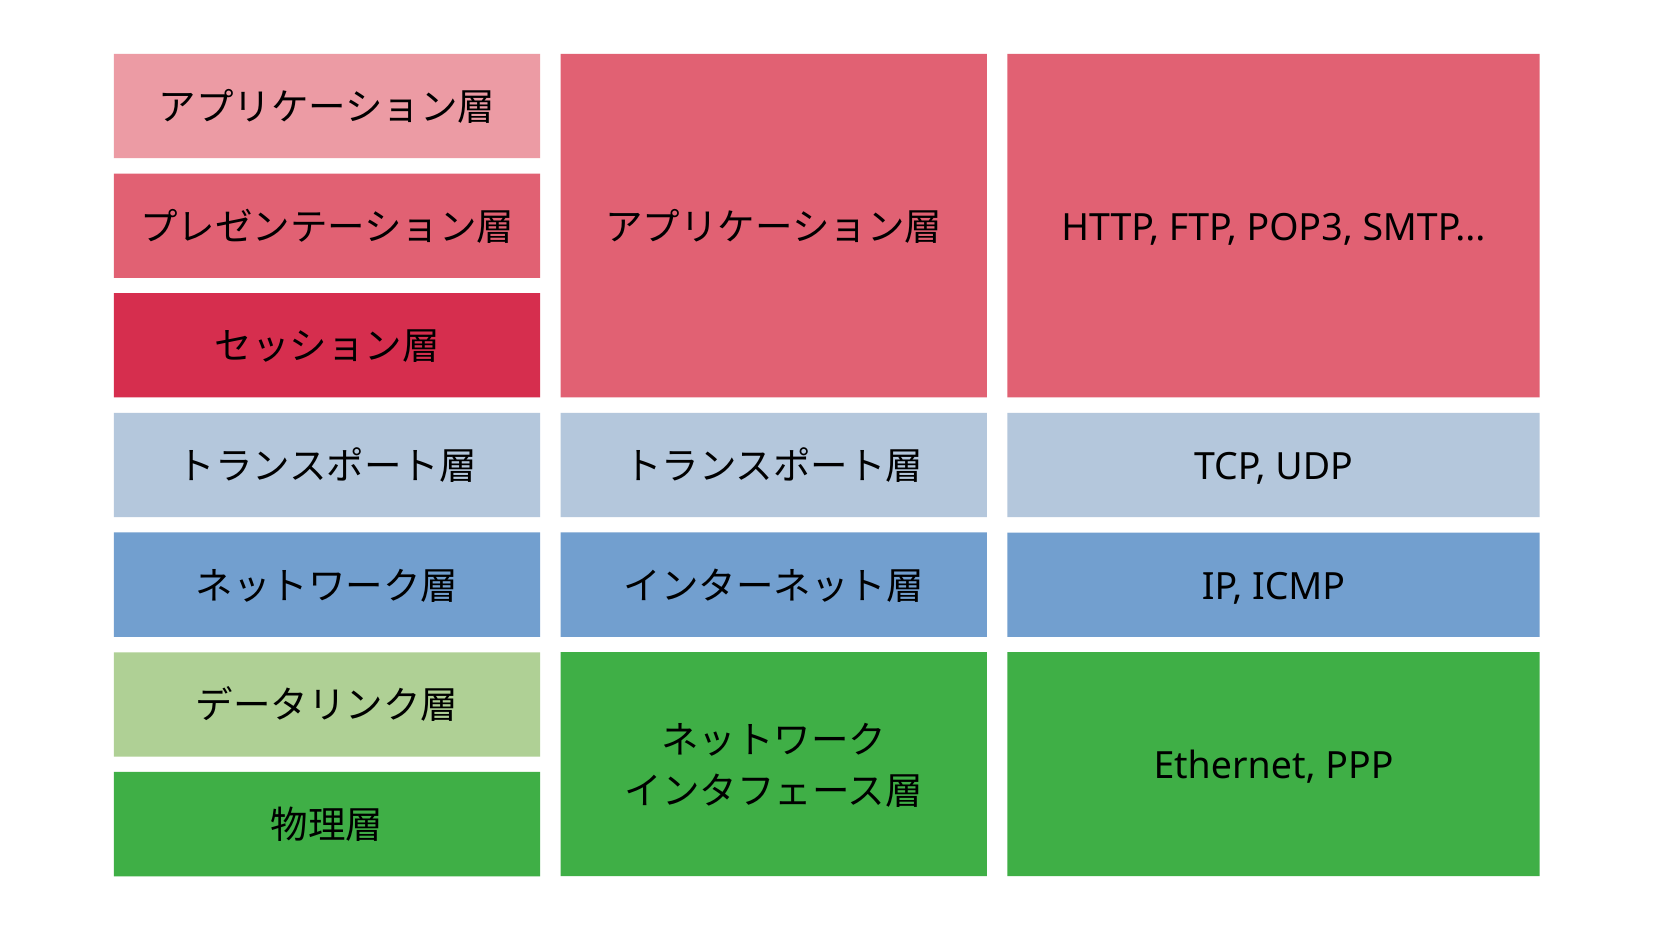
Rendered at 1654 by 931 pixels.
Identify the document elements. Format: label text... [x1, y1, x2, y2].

text_box TCP, UDP [1007, 412, 1540, 518]
text_box ネットワーク層 [113, 532, 541, 637]
text_box プレゼンテーション層 [113, 173, 541, 278]
text_box ネットワーク インタフェース層 [560, 652, 987, 877]
text_box トランスポート層 [560, 412, 987, 518]
text_box データリンク層 [113, 652, 541, 757]
text_box セッション層 [113, 293, 541, 398]
text_box Ethernet, PPP [1007, 652, 1540, 877]
text_box HTTP, FTP, POP3, SMTP... [1007, 53, 1540, 398]
text_box アプリケーション層 [113, 53, 541, 159]
text_box トランスポート層 [113, 412, 541, 518]
text_box 物理層 [113, 771, 541, 877]
text_box インターネット層 [560, 532, 987, 637]
text_box アプリケーション層 [560, 53, 987, 398]
text_box IP, ICMP [1007, 532, 1540, 637]
